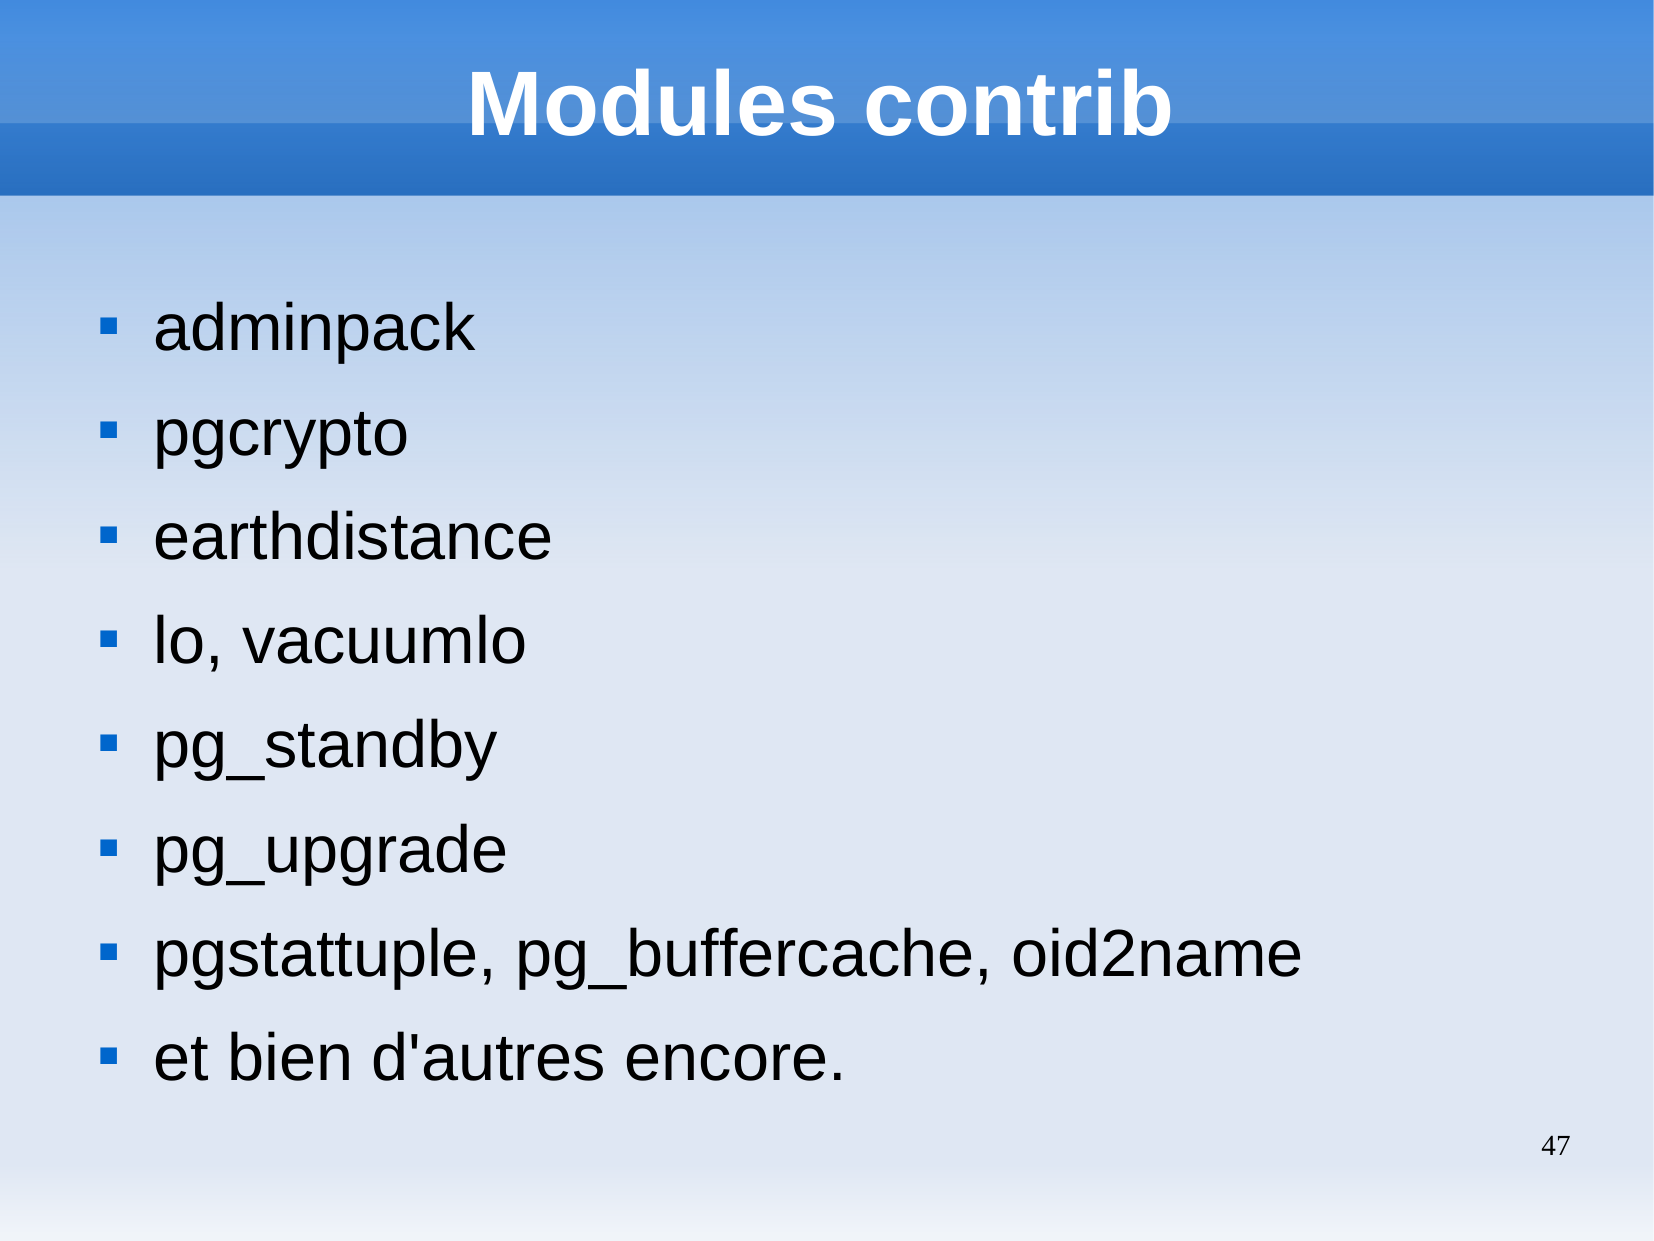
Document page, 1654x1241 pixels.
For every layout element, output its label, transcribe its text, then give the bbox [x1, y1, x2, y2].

picture [0, 0, 1654, 1241]
list adminpack pgcrypto earthdistance lo, vacuumlo pg_standby pg_upgrade pgstattuple, pg_buffercache, oid2name et bien d'autres encore. [82, 290, 1571, 1109]
title Modules contrib [76, 0, 1565, 208]
